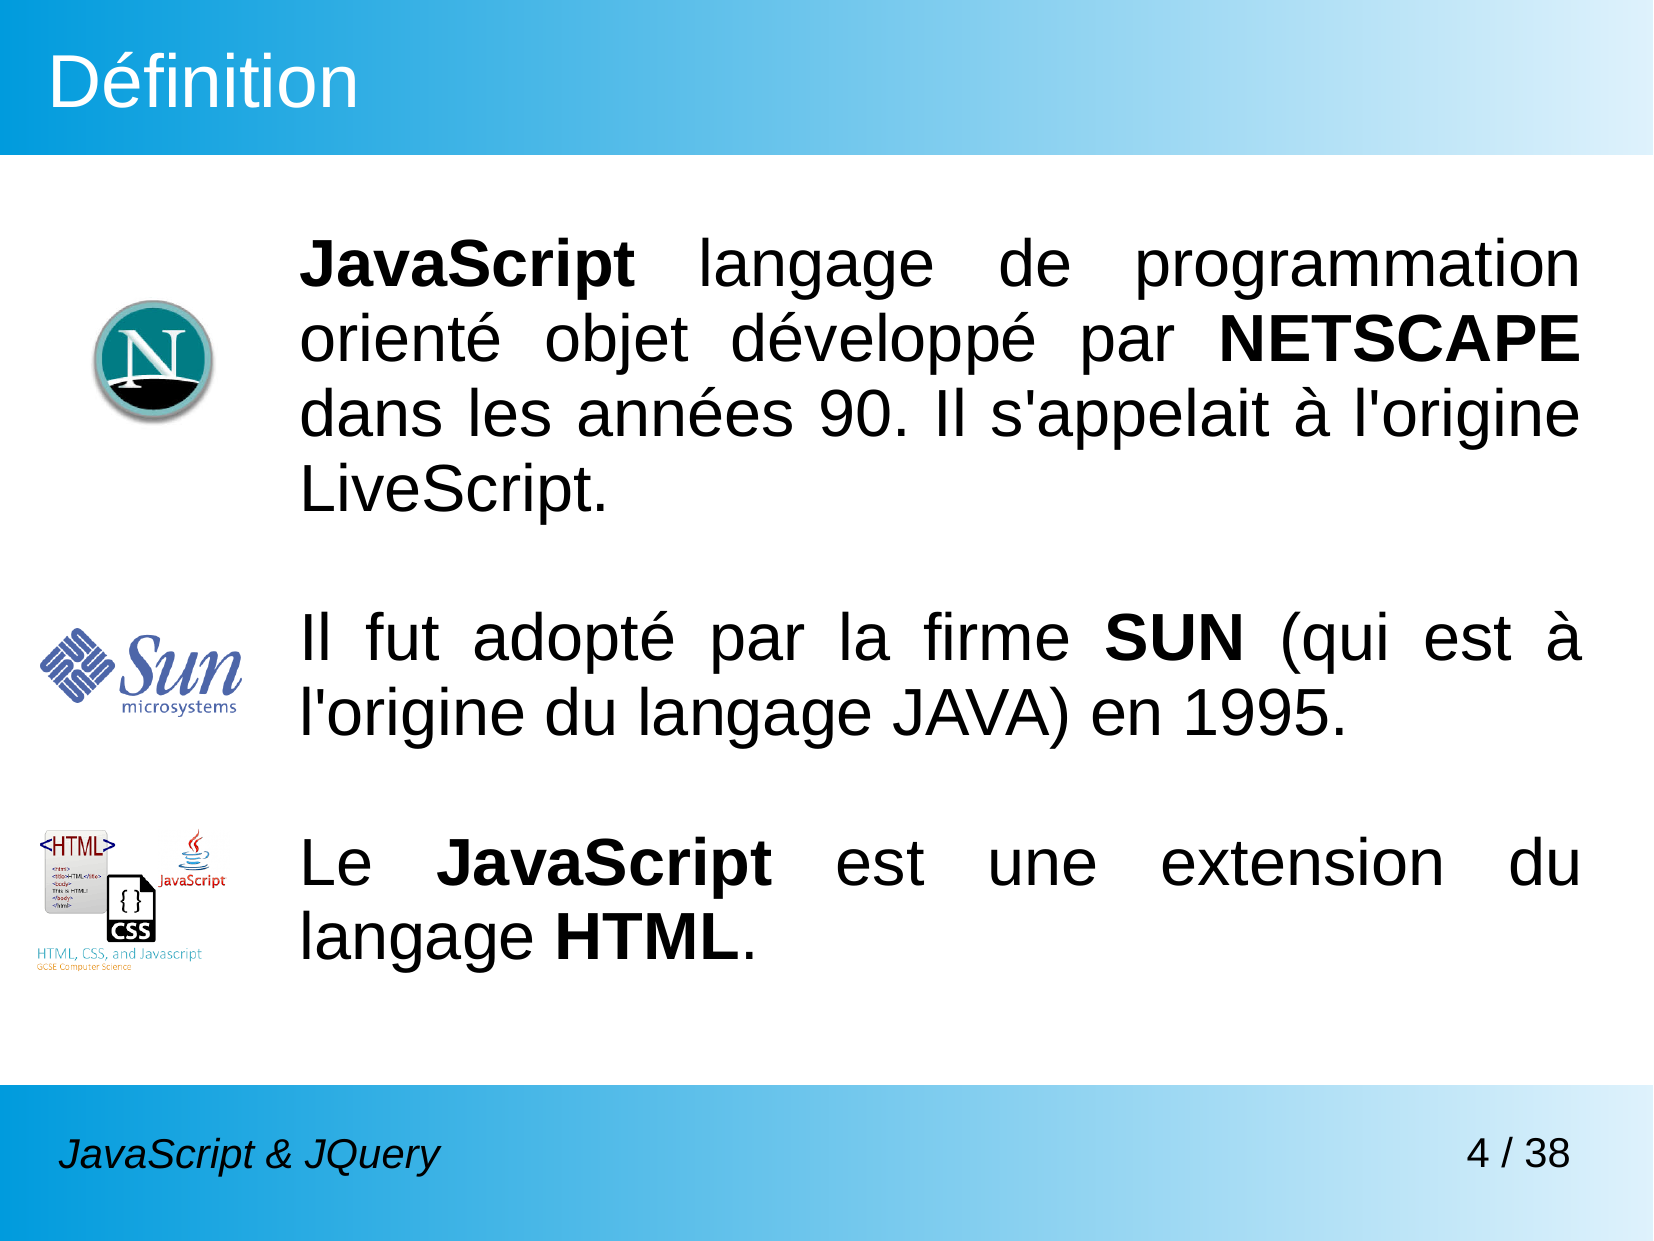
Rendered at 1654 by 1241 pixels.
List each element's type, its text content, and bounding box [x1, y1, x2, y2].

picture [80, 297, 233, 431]
picture [40, 628, 242, 717]
picture [34, 827, 230, 974]
text_box JavaScript langage de programmation orienté objet développé par NETSCAPE dans les années 90. Il s'appelait à l'origine LiveScript. Il fut adopté par la firme SUN (qui est à l'origine du langage JAVA) en 1995. Le JavaScript est une extension du langage HTML. [284, 218, 1598, 1057]
title Définition [47, 28, 1536, 134]
